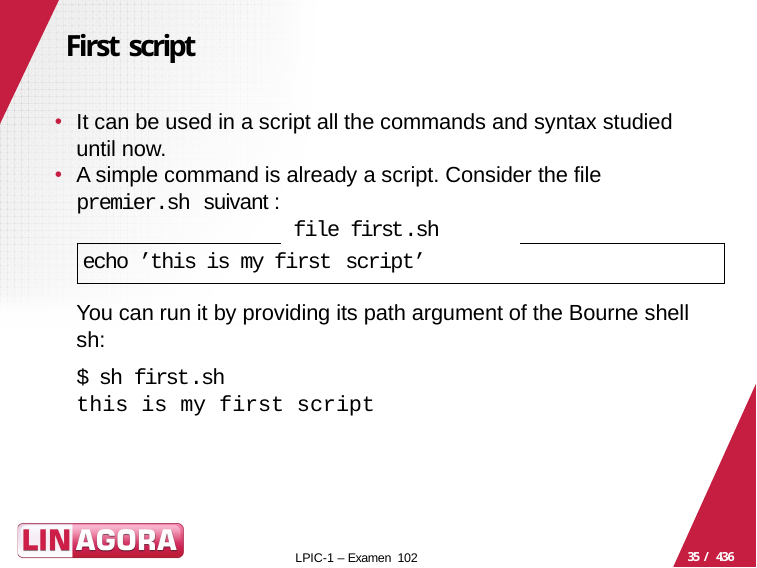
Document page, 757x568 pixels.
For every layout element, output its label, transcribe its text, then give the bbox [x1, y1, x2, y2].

text_box You can run it by providing its path argument of the Bourne shell sh: $ sh first.sh this is my first script [74, 298, 694, 417]
footer LPIC-1 – Examen 102 [293, 549, 420, 568]
slide_number <numéro> / 436 [683, 549, 747, 568]
text_box It can be used in a script all the commands and syntax studied until now. A simple command is already a script. Consider the file premier.sh suivant : file first.sh [52, 107, 728, 241]
picture [0, 0, 352, 352]
text_box echo ’this is my first script’ [80, 246, 491, 273]
text_box [17, 519, 184, 562]
title First script [63, 26, 692, 107]
